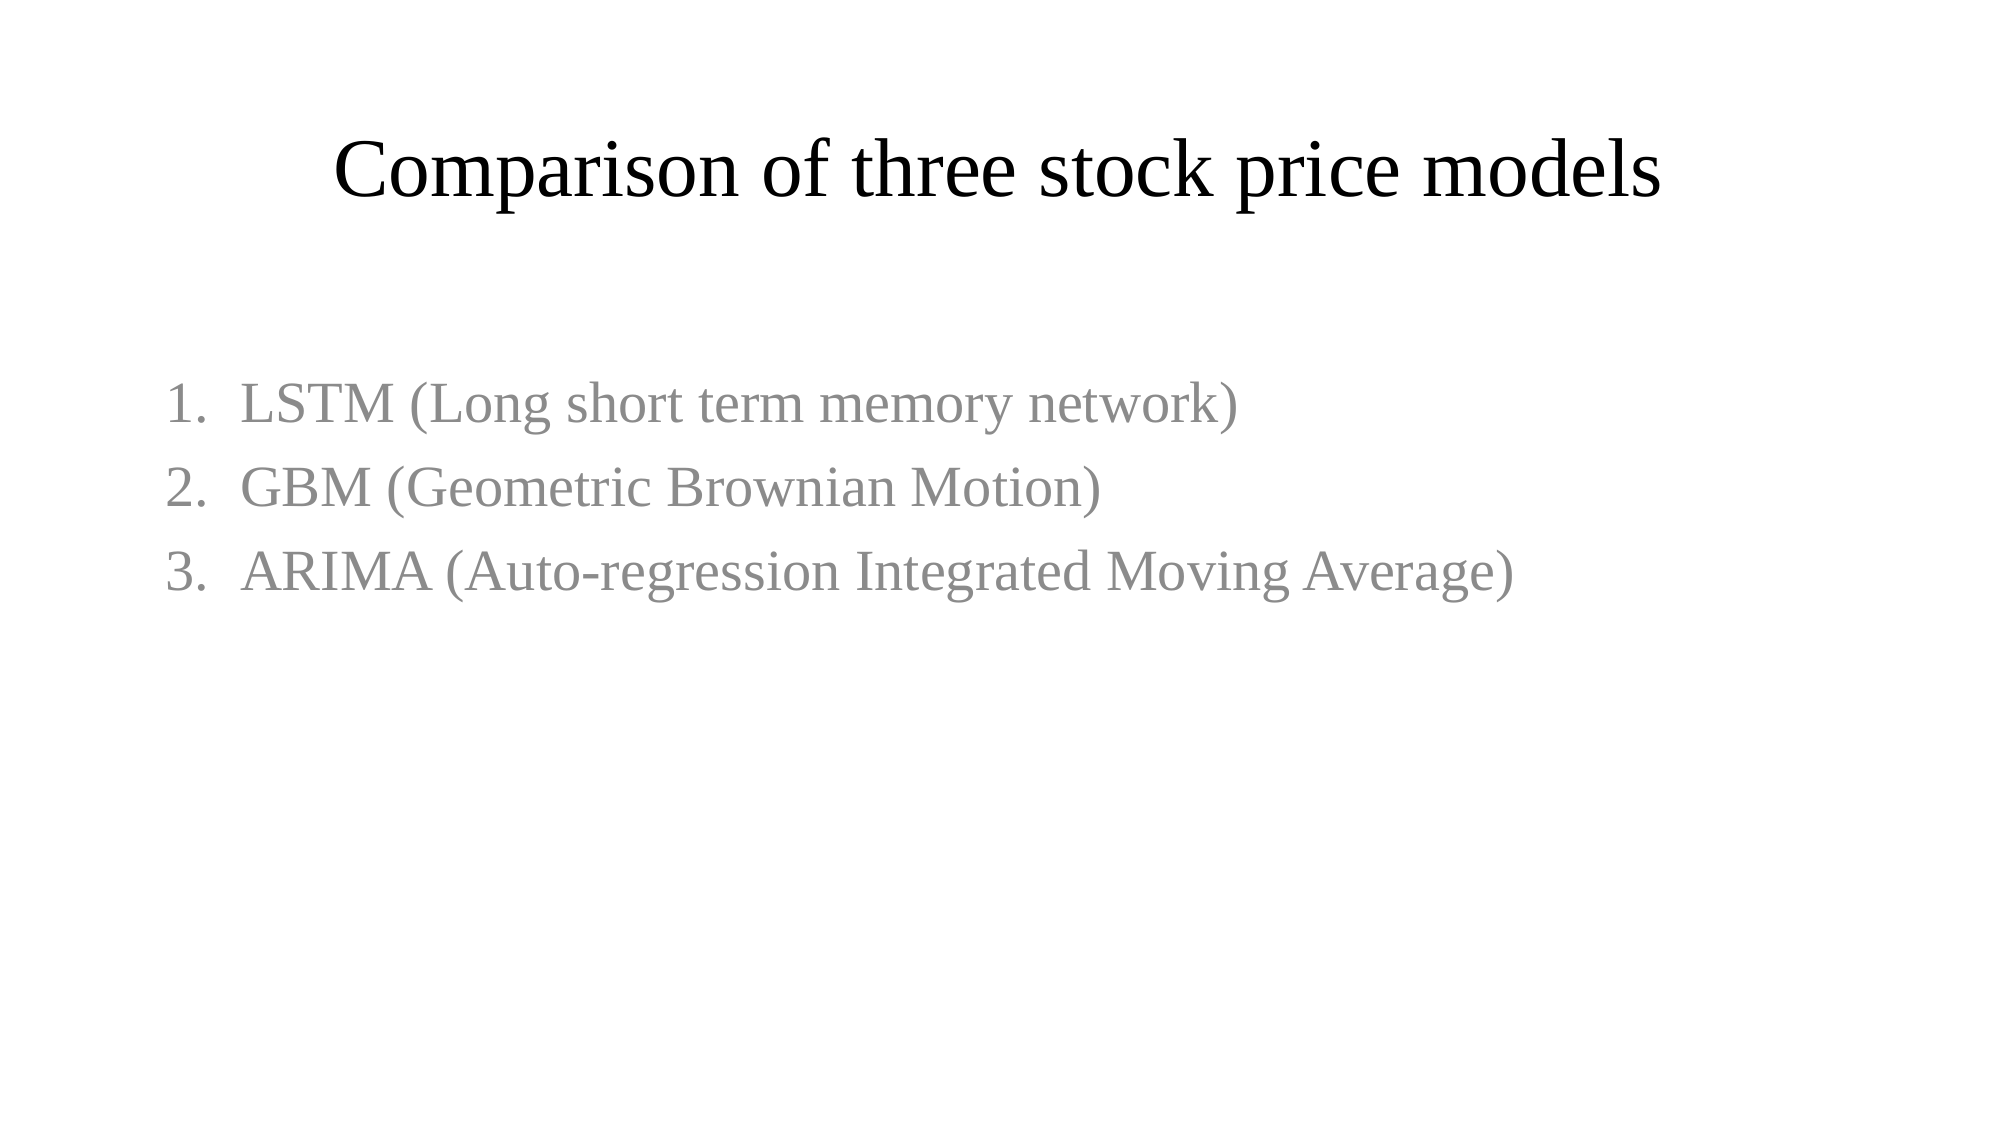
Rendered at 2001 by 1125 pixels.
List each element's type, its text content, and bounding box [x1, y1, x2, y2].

list LSTM (Long short term memory network) GBM (Geometric Brownian Motion) ARIMA (Auto-regression Integrated Moving Average) [150, 364, 1826, 691]
title Comparison of three stock price models [136, 30, 1862, 372]
